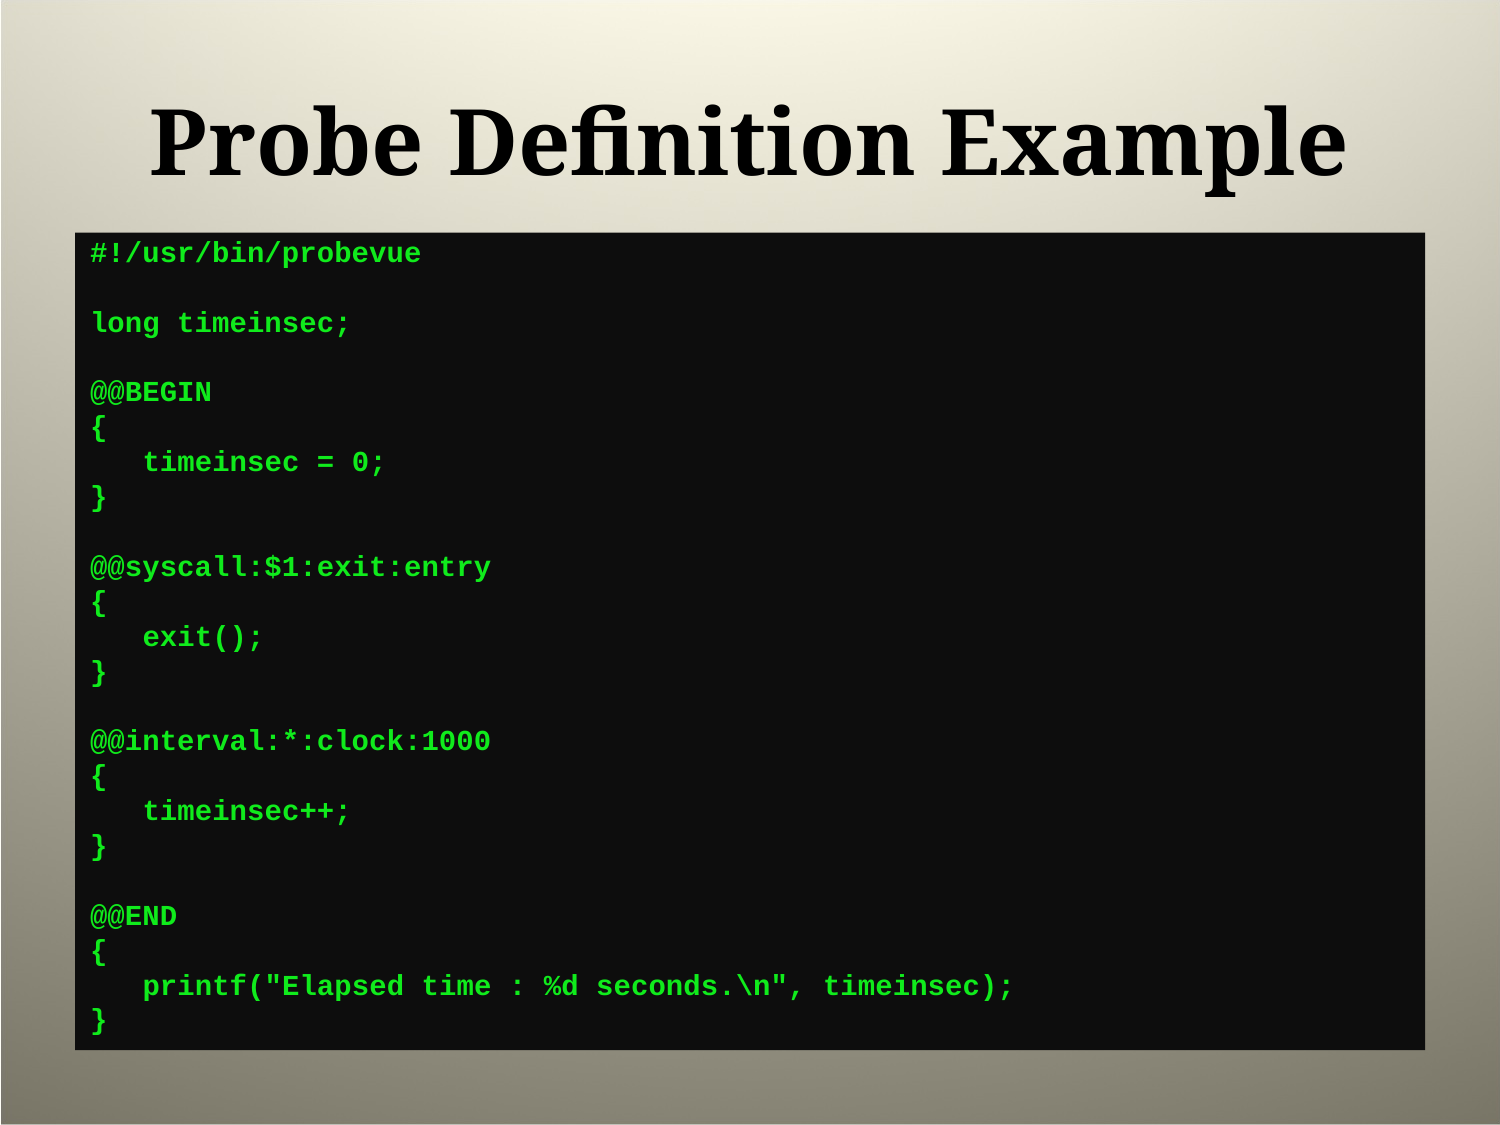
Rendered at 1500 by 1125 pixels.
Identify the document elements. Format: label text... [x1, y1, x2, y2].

title Probe Definition Example [75, 45, 1426, 232]
picture [0, 0, 1500, 1125]
list #!/usr/bin/probevue long timeinsec; @@BEGIN { timeinsec = 0; } @@syscall:$1:exit:entry { exit(); } @@interval:*:clock:1000 { timeinsec++; } @@END { printf("Elapsed time : %d seconds.\n", timeinsec); } [75, 232, 1426, 1051]
